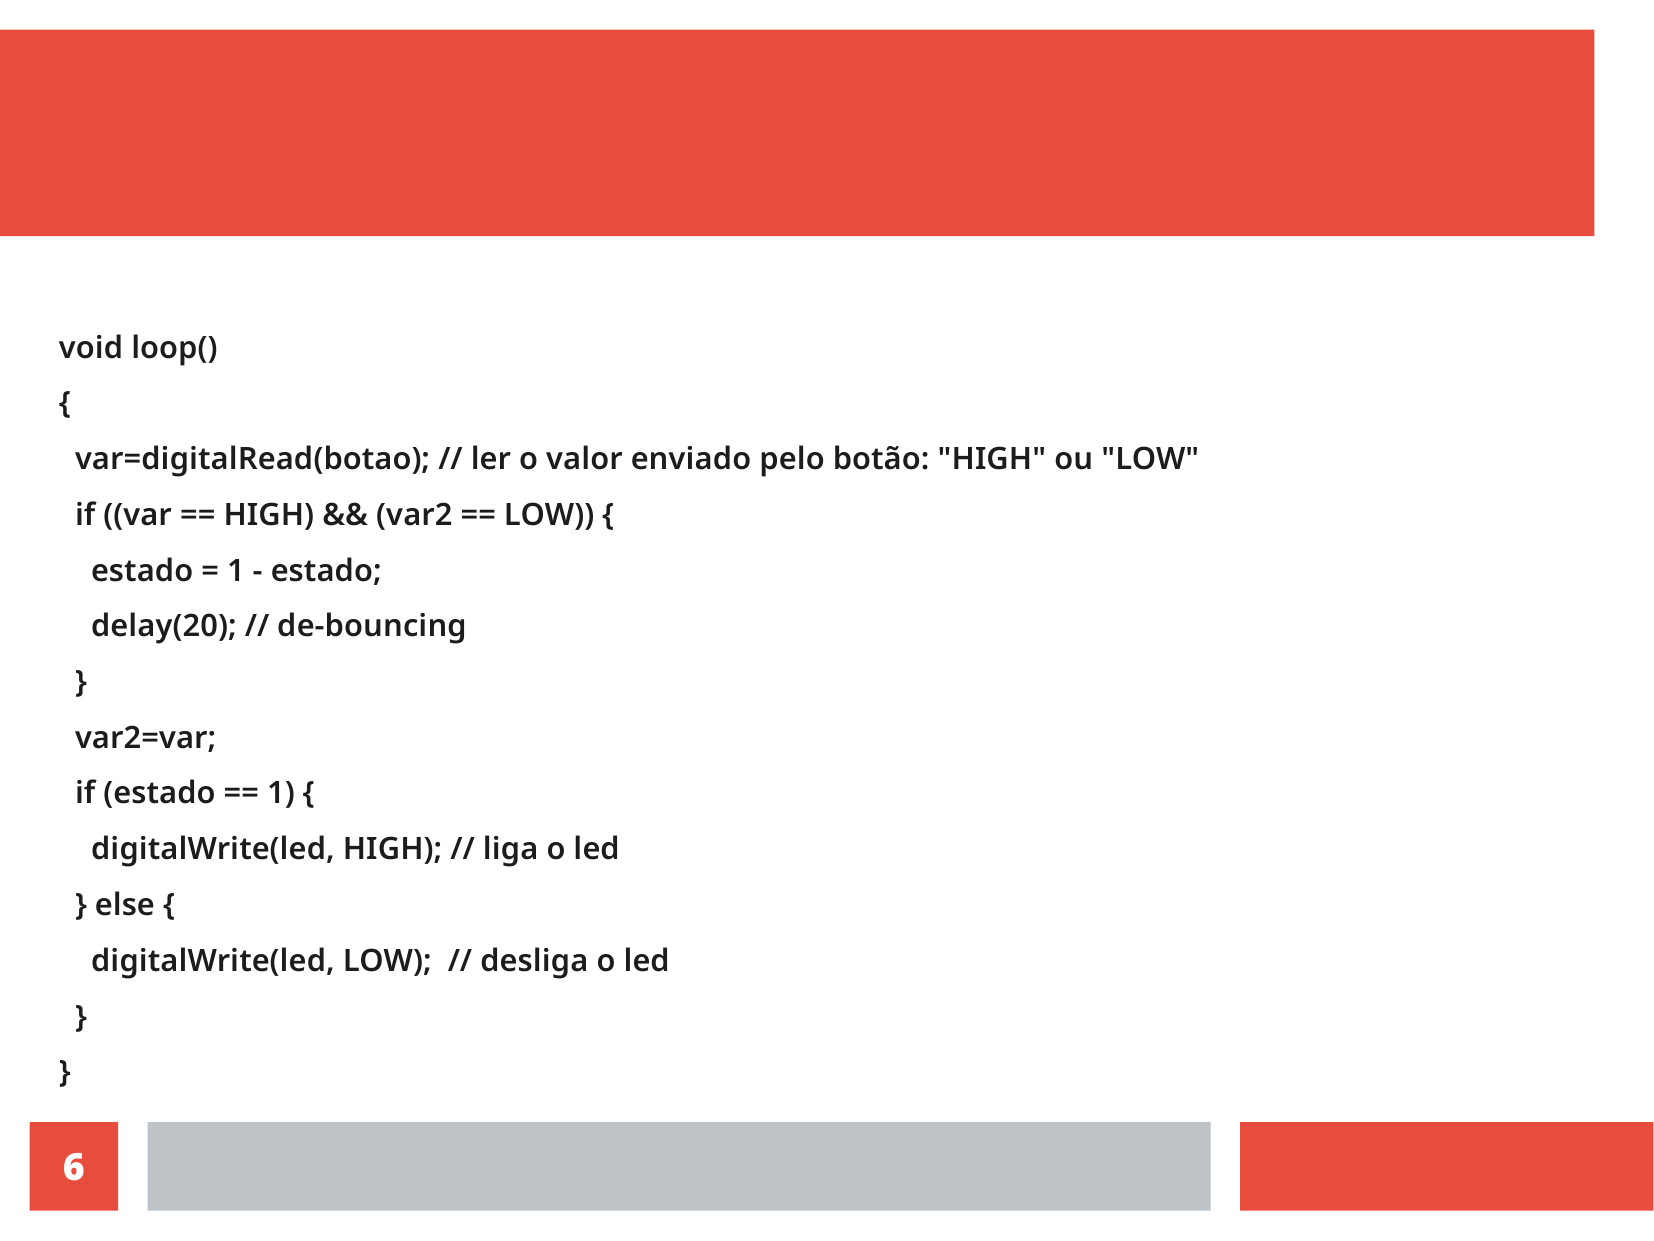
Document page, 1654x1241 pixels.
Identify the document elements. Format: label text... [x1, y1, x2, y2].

list void loop() { var=digitalRead(botao); // ler o valor enviado pelo botão: "HIGH" ou "LOW" if ((var == HIGH) && (var2 == LOW)) { estado = 1 - estado; delay(20); // de-bouncing } var2=var; if (estado == 1) { digitalWrite(led, HIGH); // liga o led } else { digitalWrite(led, LOW); // desliga o led } } [59, 324, 1565, 1093]
